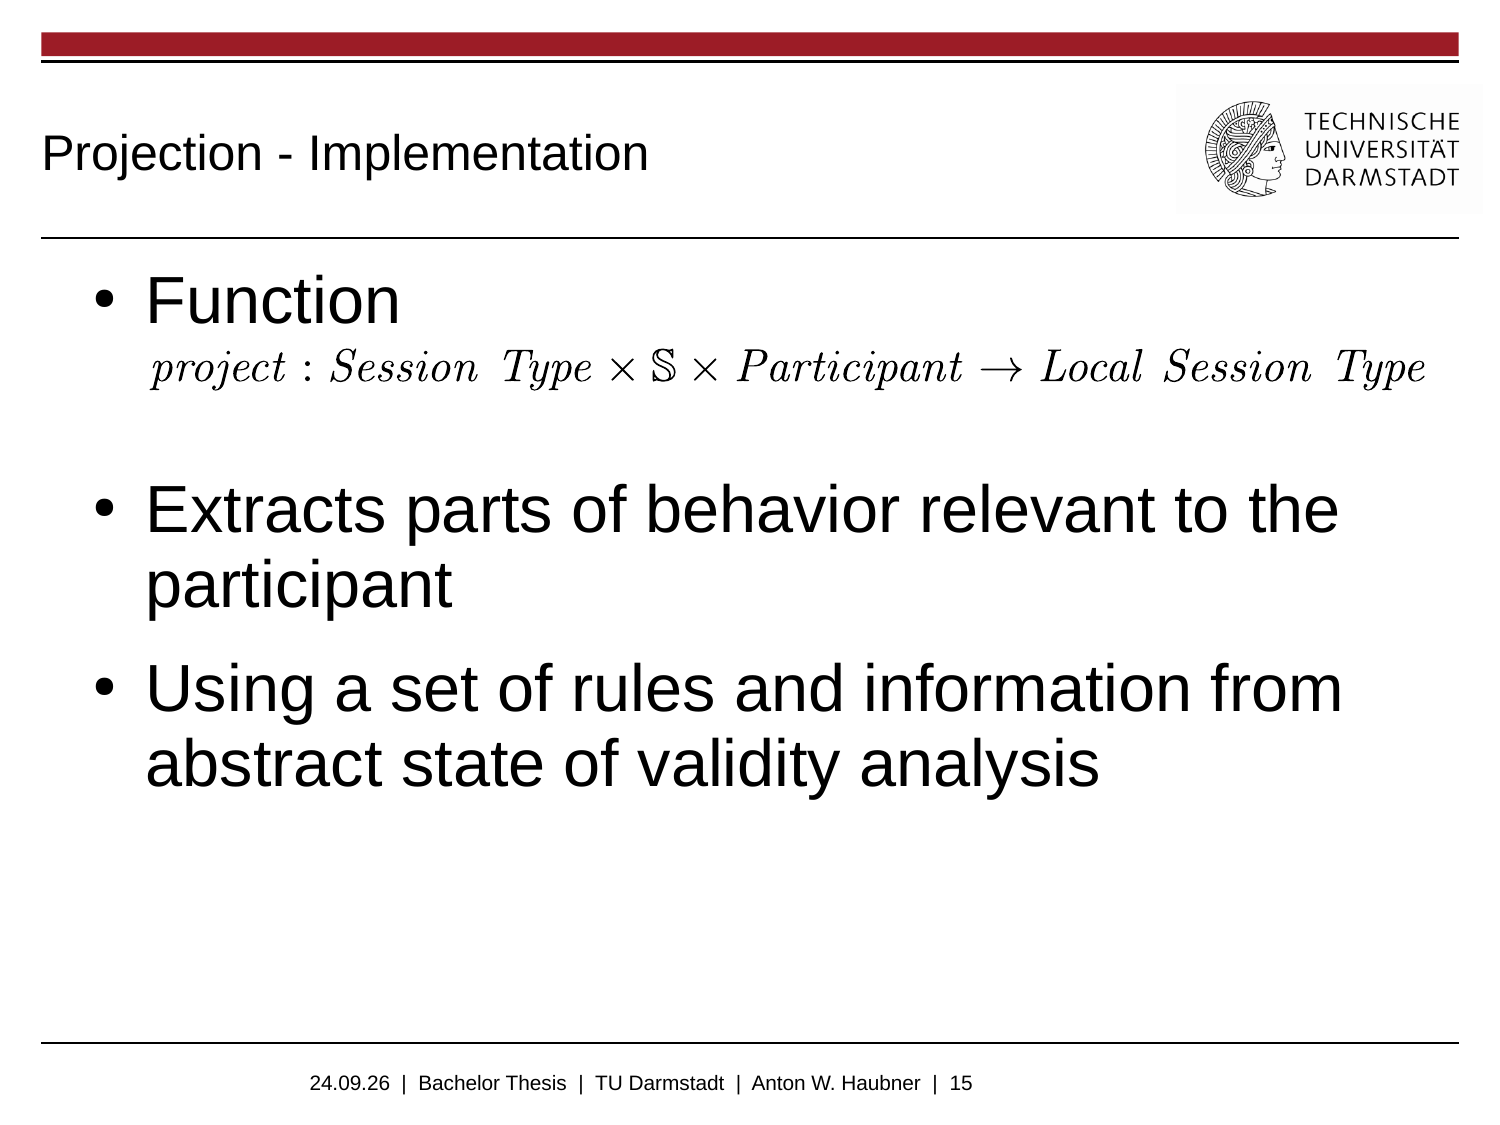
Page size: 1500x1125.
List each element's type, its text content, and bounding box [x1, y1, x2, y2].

list Function Extracts parts of behavior relevant to the participant Using a set of rules and information from abstract state of validity analysis [75, 263, 1425, 916]
picture [148, 348, 1428, 391]
title Projection - Implementation [41, 78, 1131, 229]
